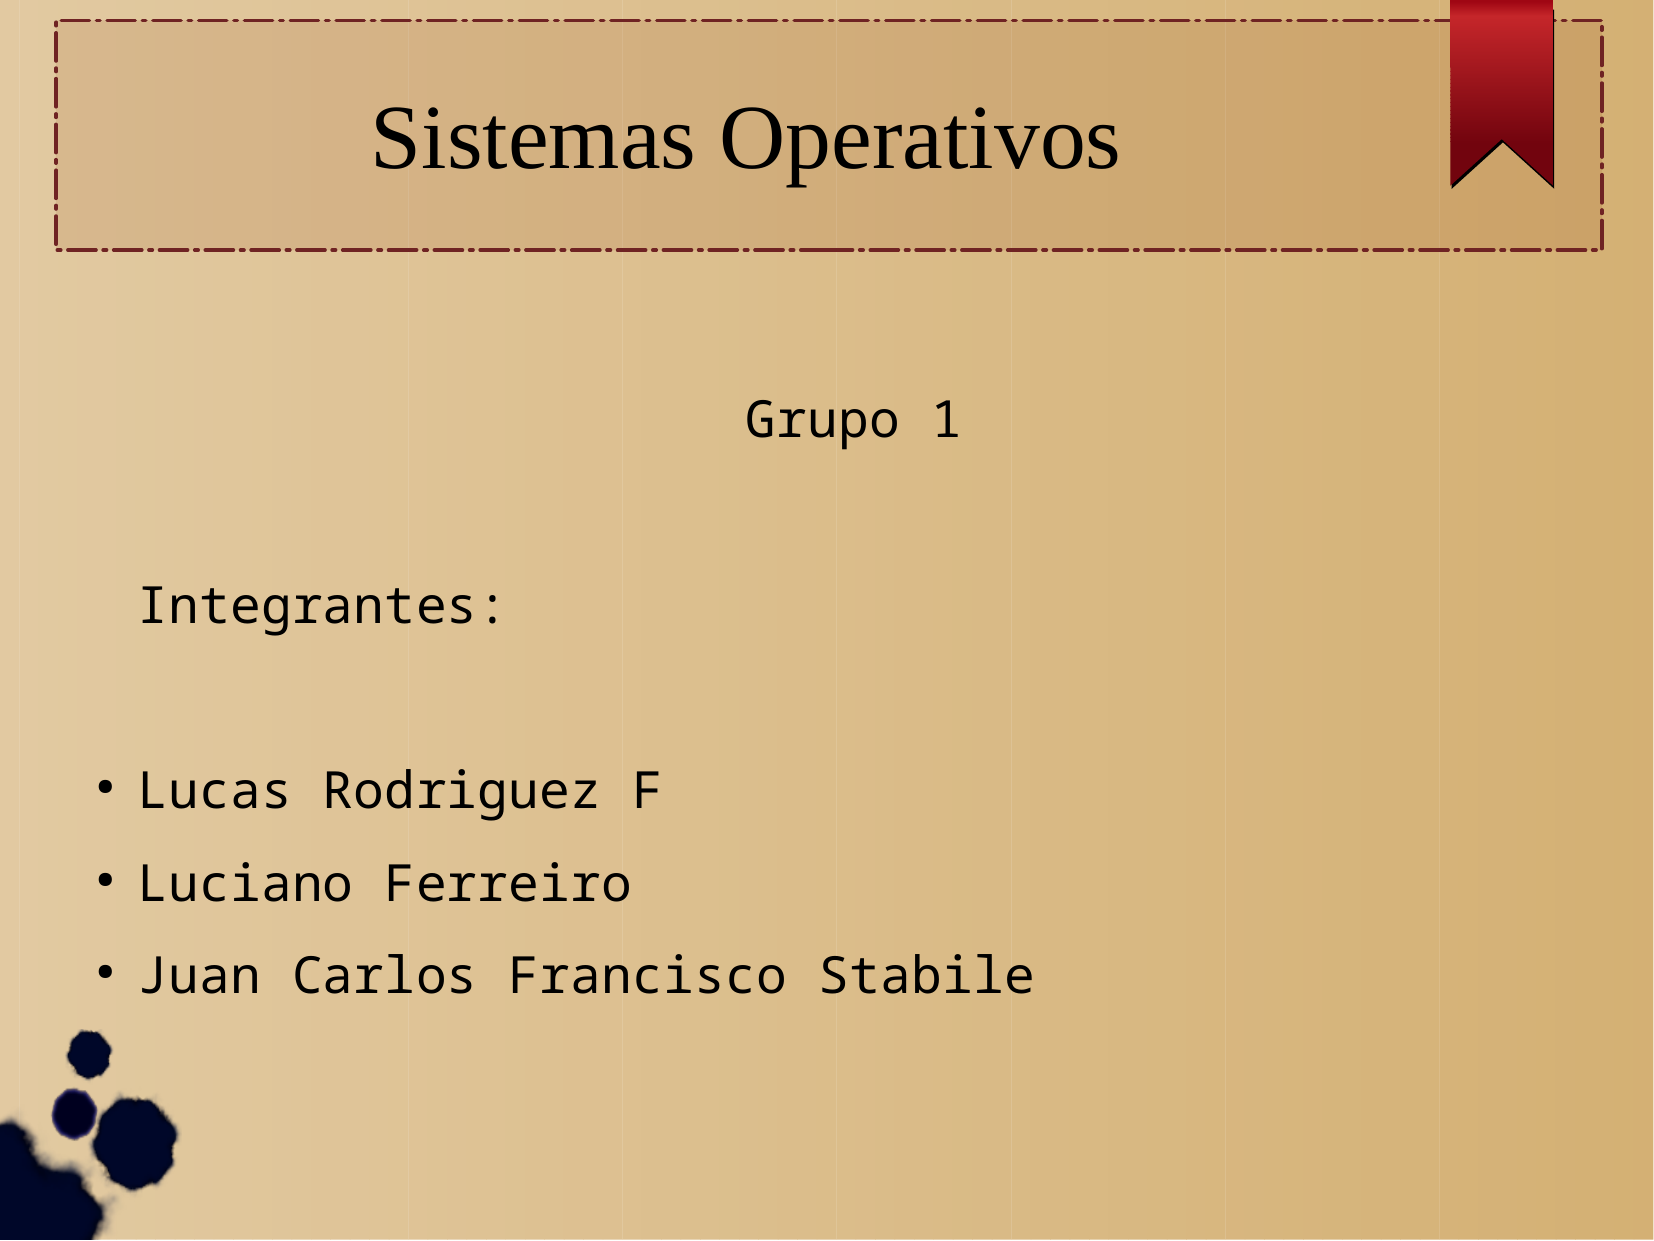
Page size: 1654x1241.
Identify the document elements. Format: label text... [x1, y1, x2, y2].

title Sistemas Operativos [82, 47, 1412, 229]
list Grupo 1 Integrantes: Lucas Rodriguez F Luciano Ferreiro Juan Carlos Francisco Stabile [82, 290, 1571, 1010]
